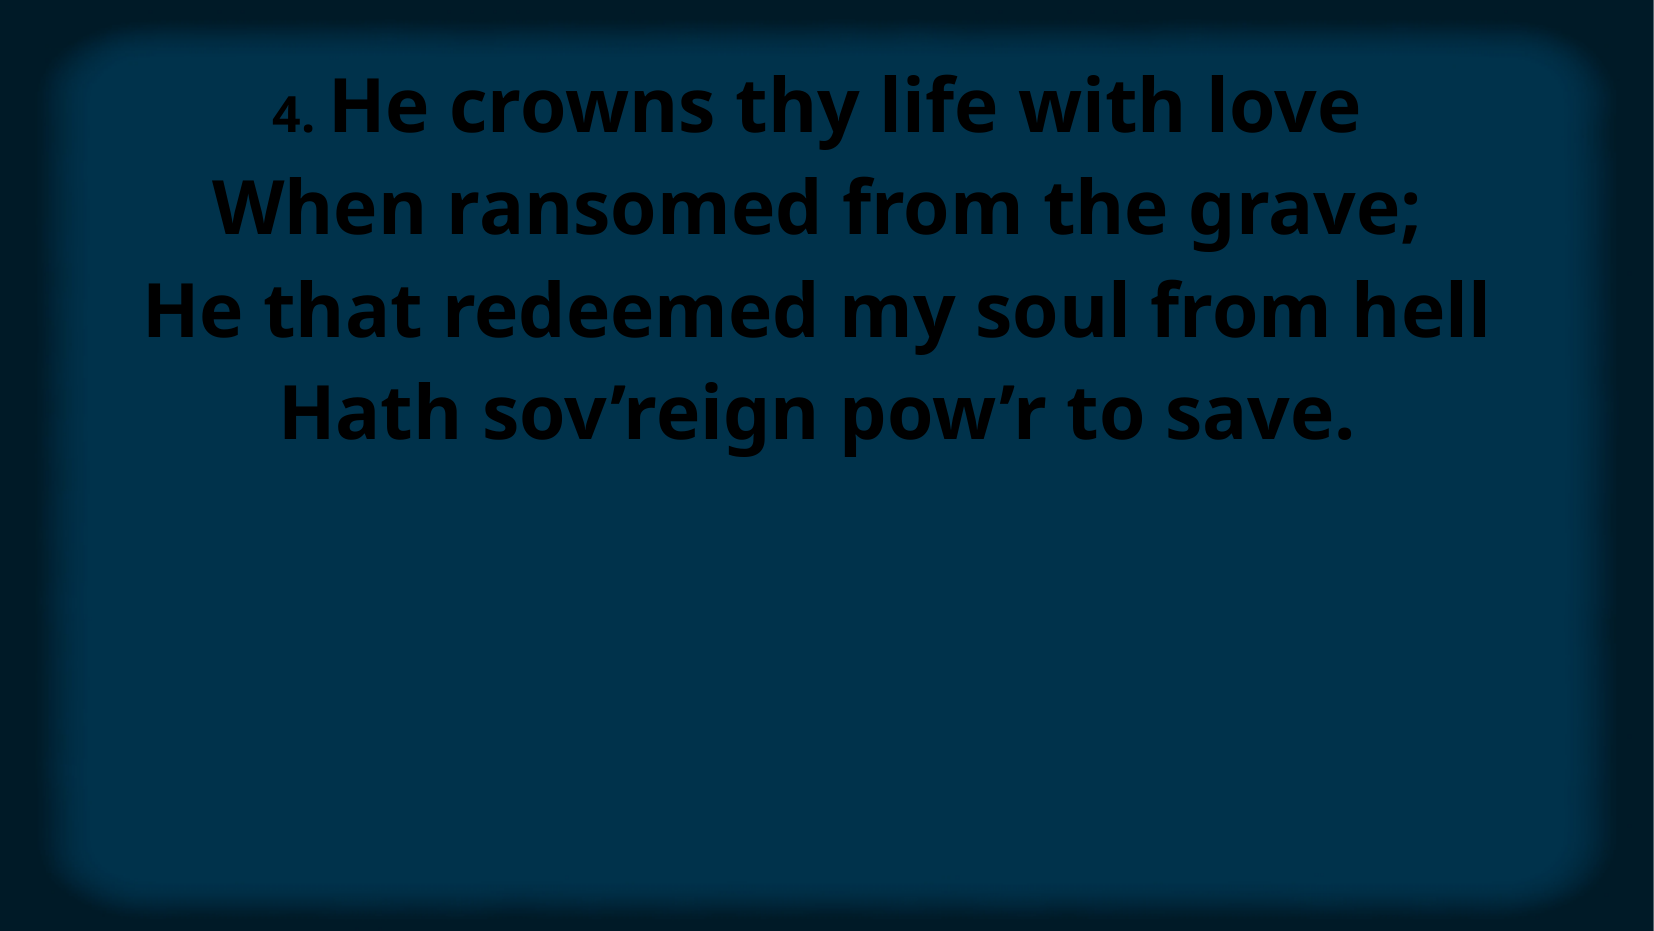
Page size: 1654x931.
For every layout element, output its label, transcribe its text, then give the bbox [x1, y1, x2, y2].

text_box 4. He crowns thy life with love When ransomed from the grave; He that redeemed my soul from hell Hath sov’reign pow’r to save. [90, 45, 1546, 460]
picture [0, 0, 1654, 931]
